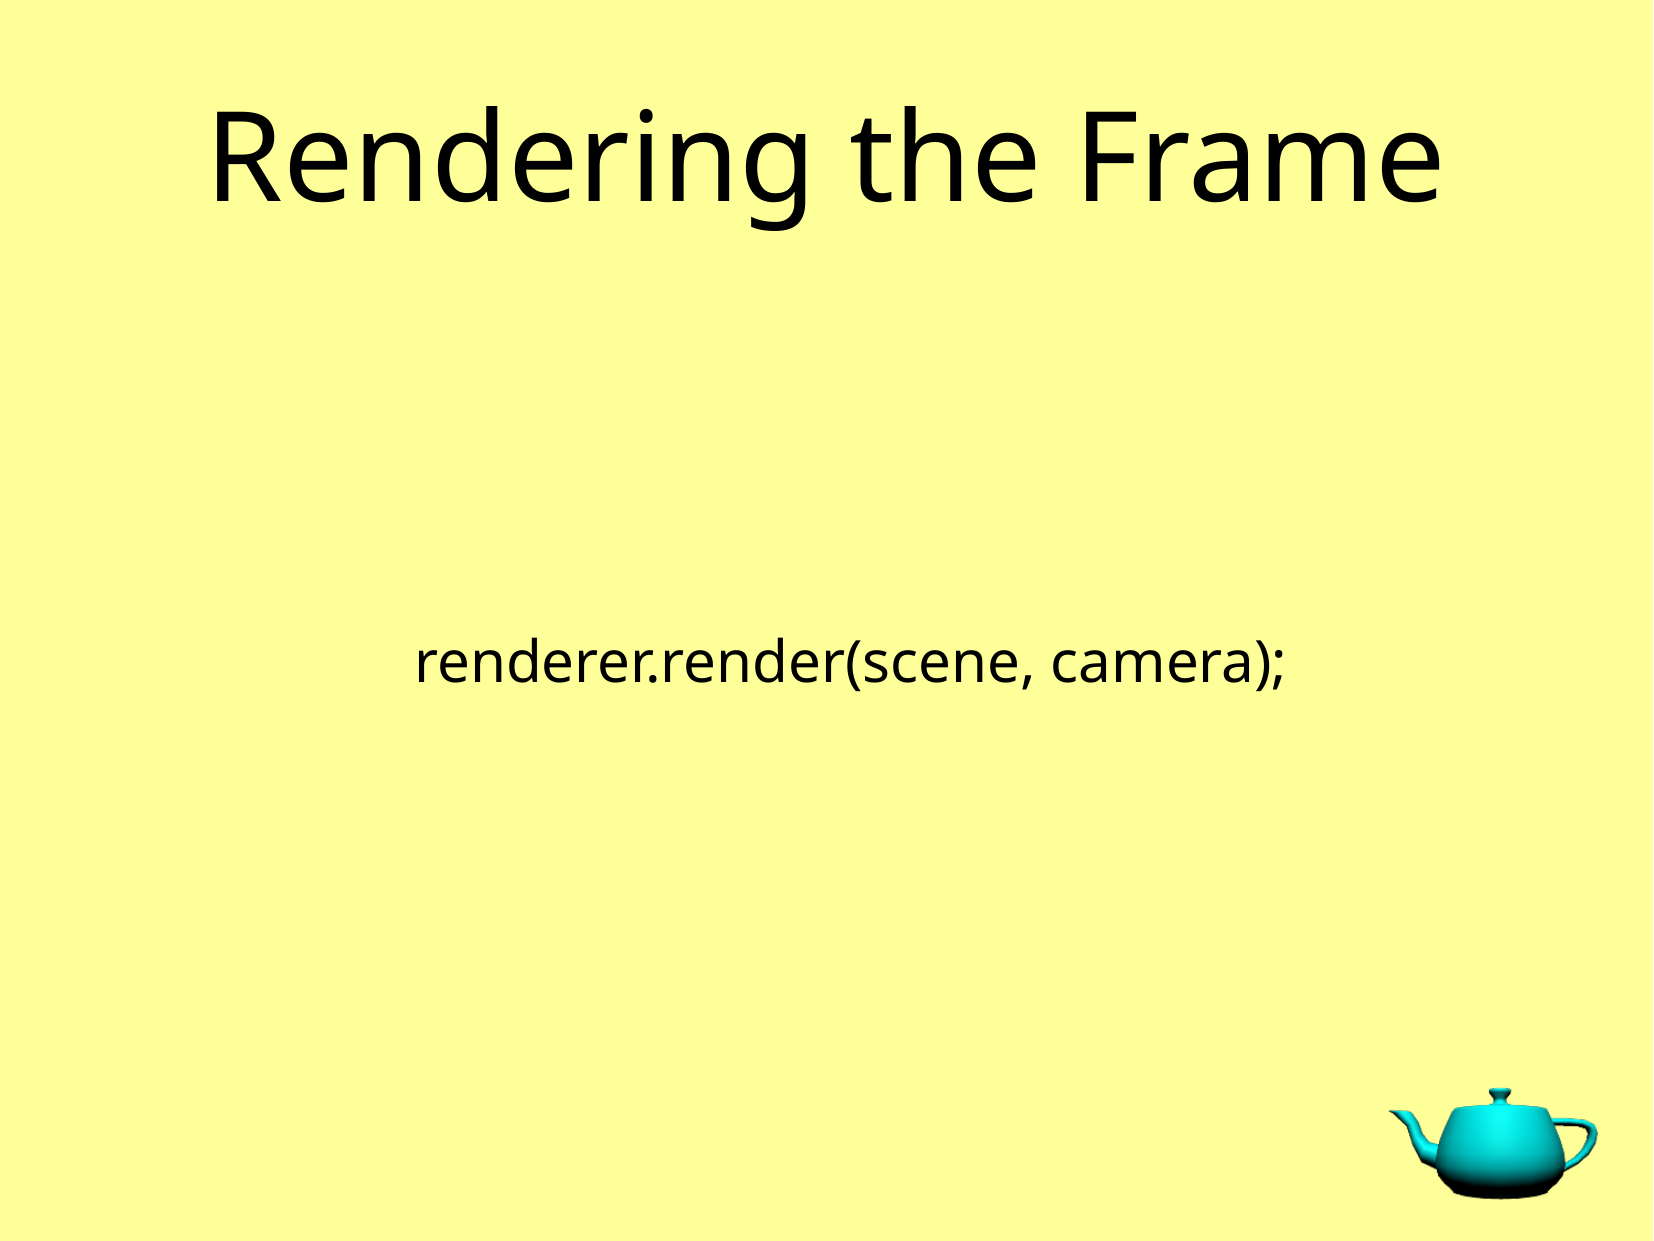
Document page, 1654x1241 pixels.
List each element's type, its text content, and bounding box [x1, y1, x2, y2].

title Rendering the Frame [82, 56, 1571, 250]
subtitle renderer.render(scene, camera); [82, 297, 1571, 1102]
picture [1387, 1085, 1600, 1201]
